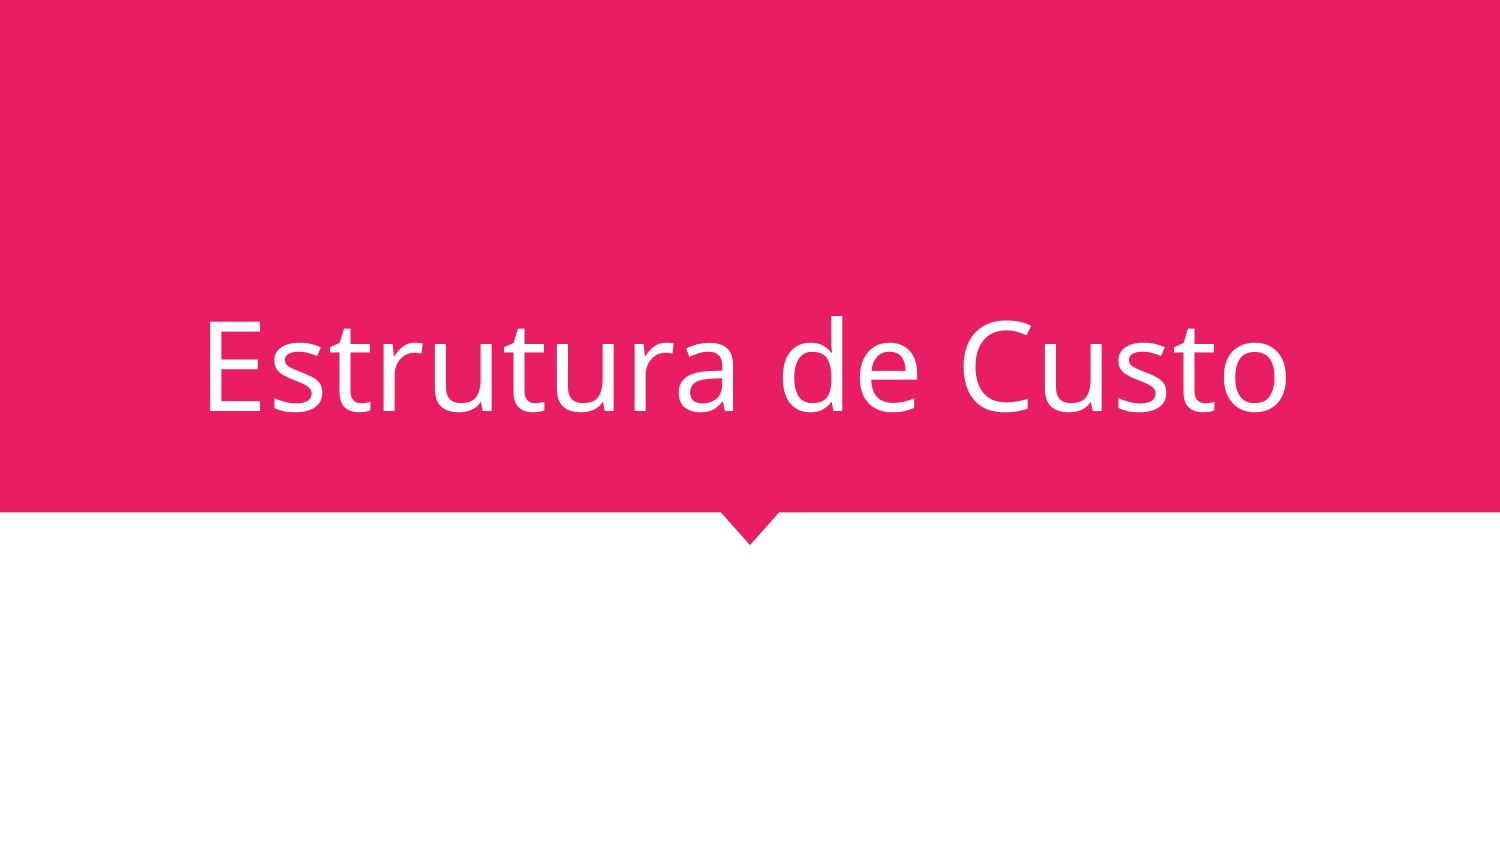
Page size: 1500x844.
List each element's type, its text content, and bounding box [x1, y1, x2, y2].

title Estrutura de Custo [67, 105, 1427, 452]
